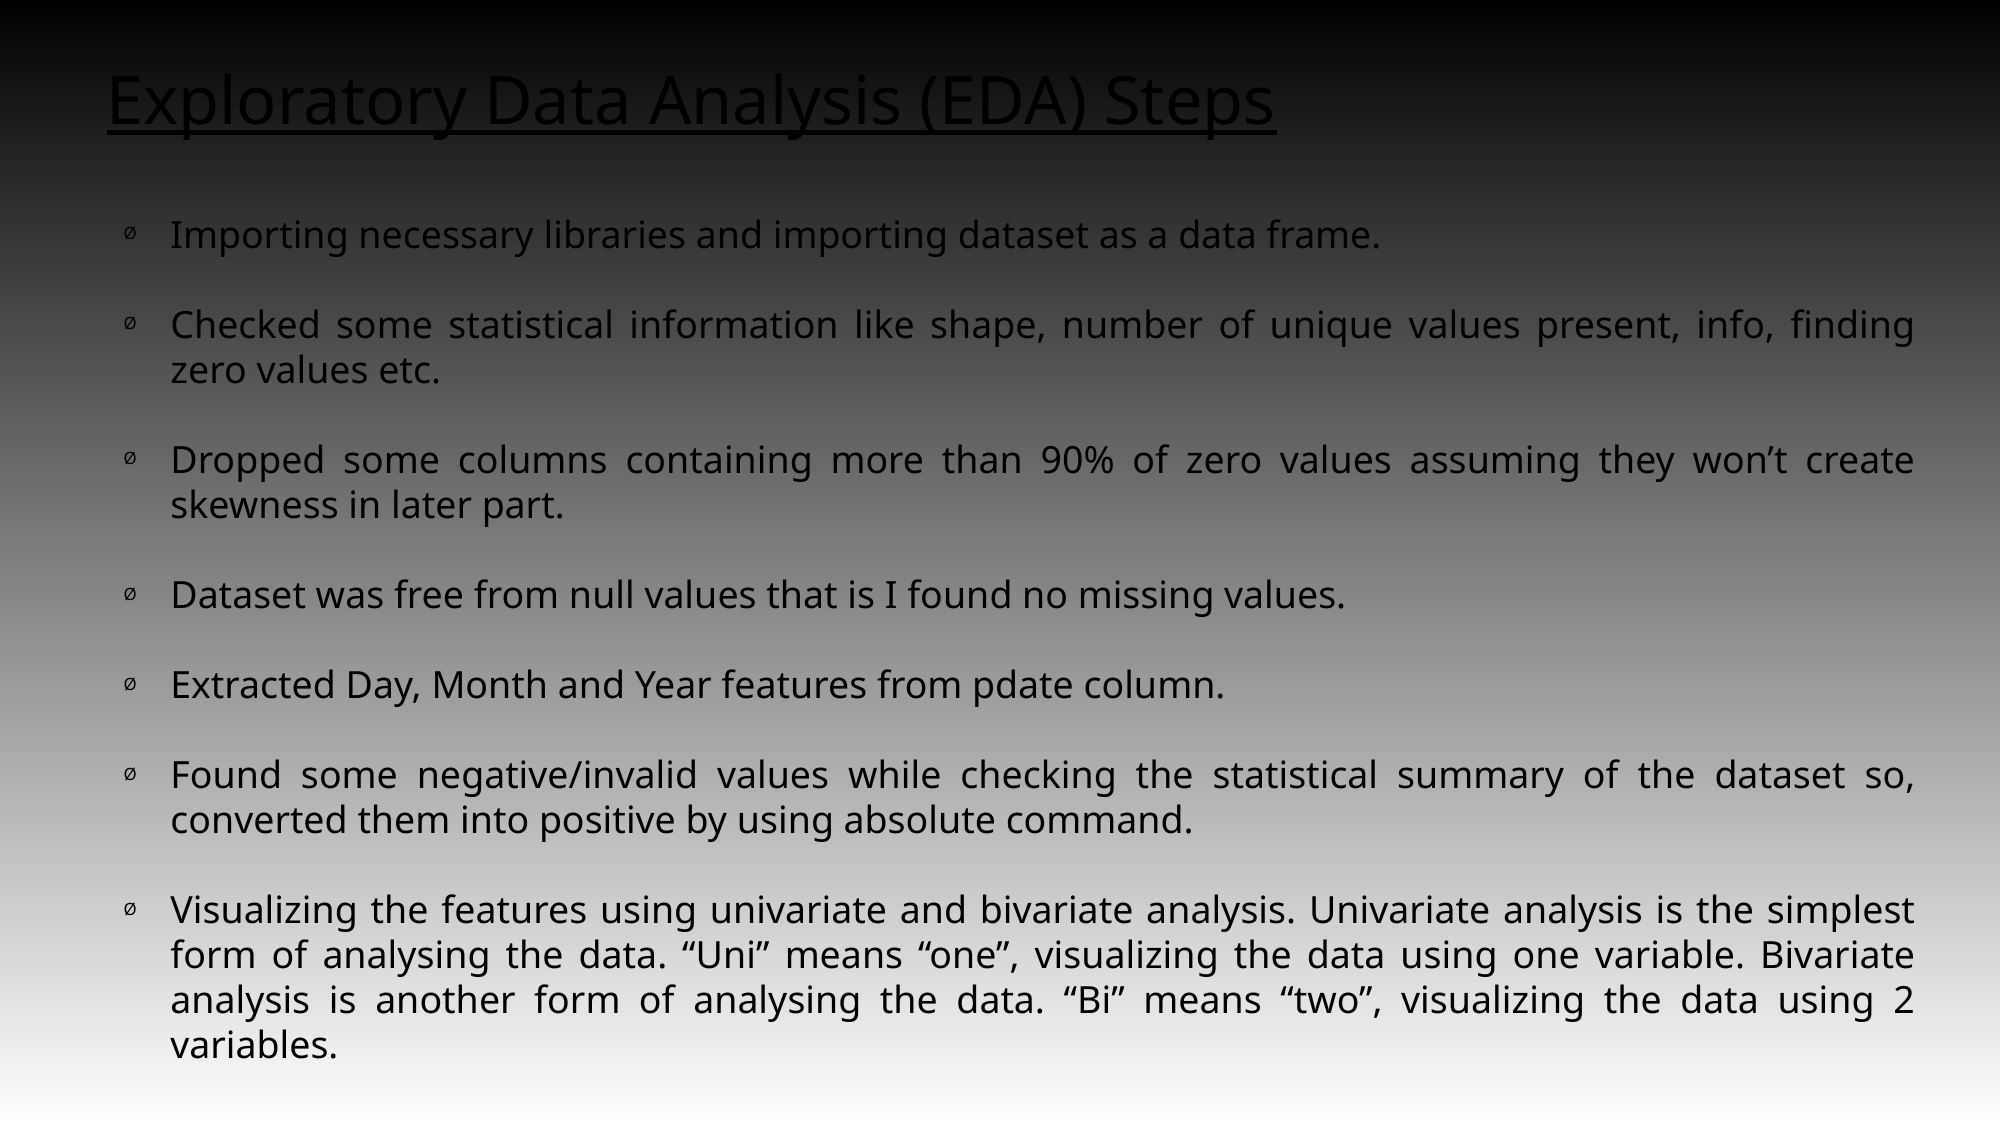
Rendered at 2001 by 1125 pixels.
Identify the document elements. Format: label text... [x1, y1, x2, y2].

text_box Importing necessary libraries and importing dataset as a data frame. Checked some statistical information like shape, number of unique values present, info, finding zero values etc. Dropped some columns containing more than 90% of zero values assuming they won’t create skewness in later part. Dataset was free from null values that is I found no missing values. Extracted Day, Month and Year features from pdate column. Found some negative/invalid values while checking the statistical summary of the dataset so, converted them into positive by using absolute command. Visualizing the features using univariate and bivariate analysis. Univariate analysis is the simplest form of analysing the data. “Uni” means “one”, visualizing the data using one variable. Bivariate analysis is another form of analysing the data. “Bi” means “two”, visualizing the data using 2 variables. [108, 203, 1932, 1125]
text_box Exploratory Data Analysis (EDA) Steps [91, 50, 1915, 146]
